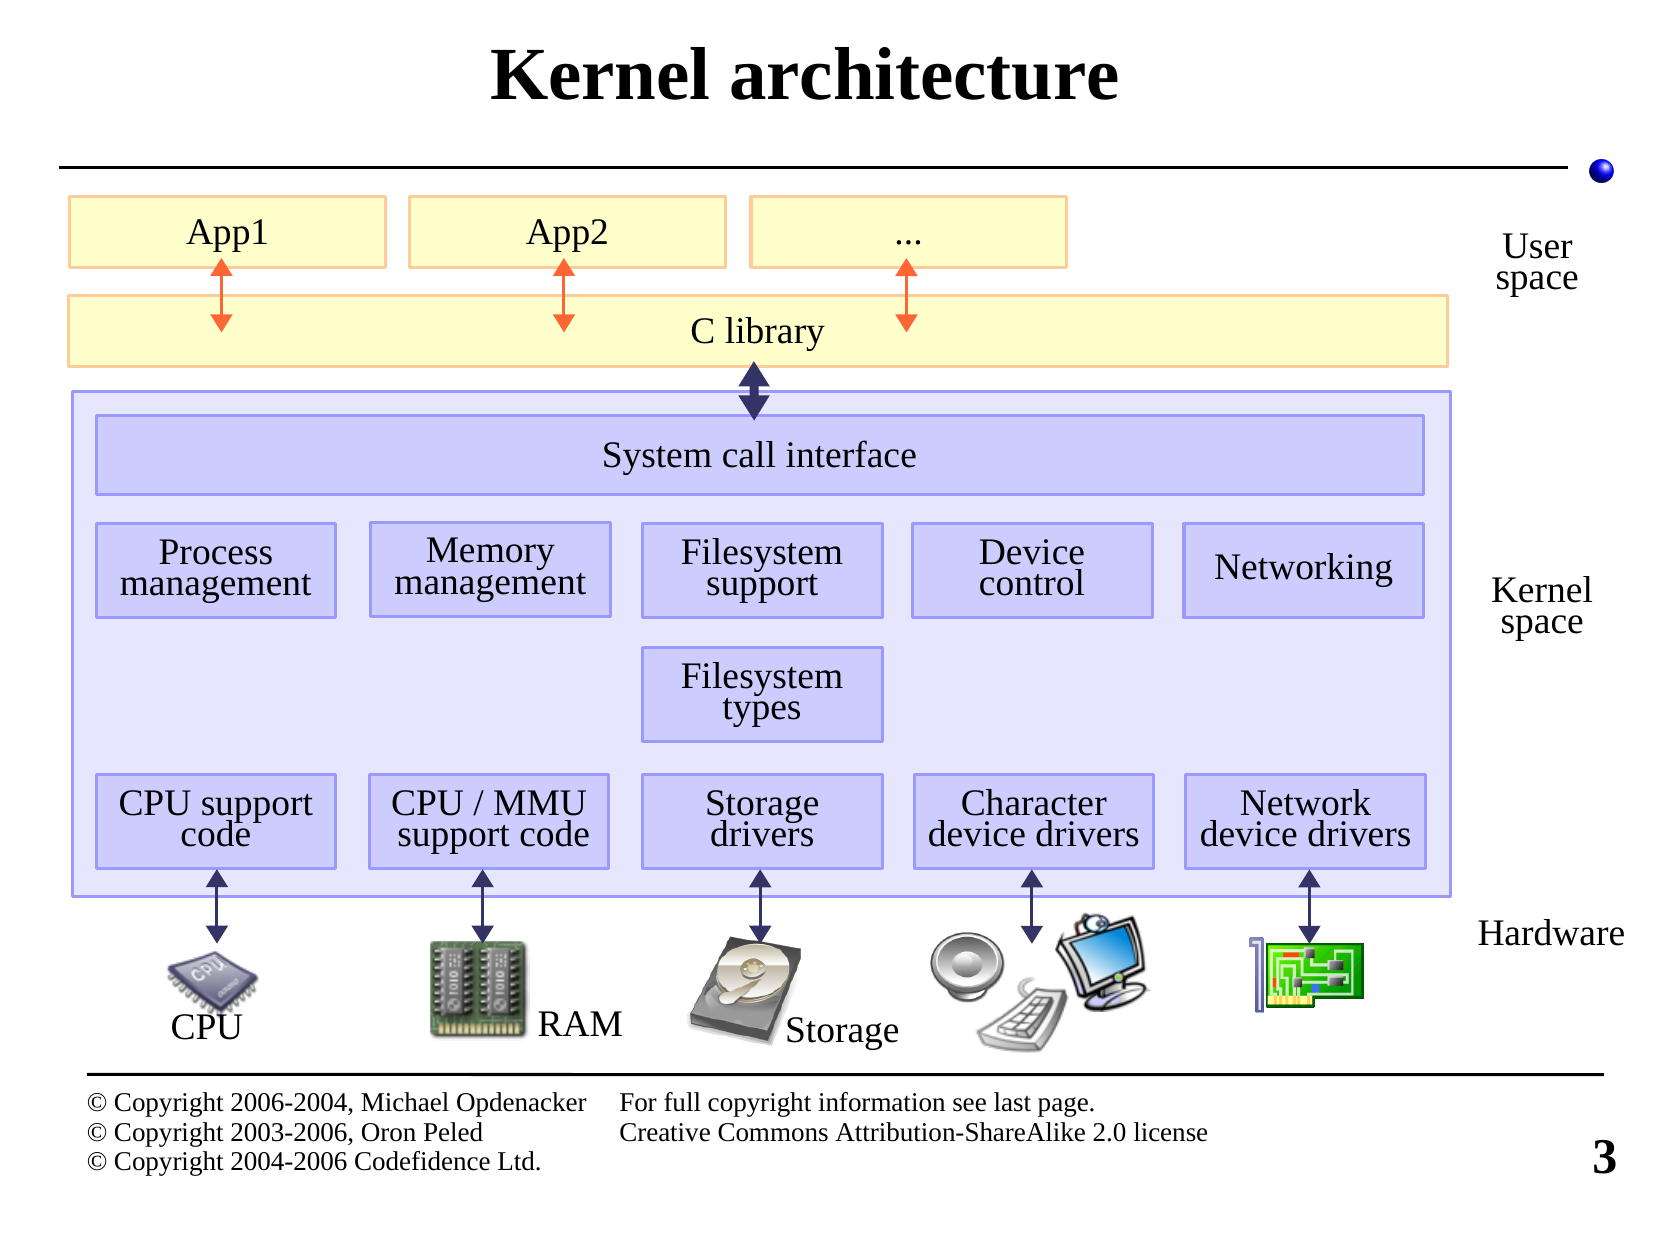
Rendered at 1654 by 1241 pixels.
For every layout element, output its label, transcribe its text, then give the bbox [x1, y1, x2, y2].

text_box CPU [170, 1014, 244, 1067]
text_box Process management [96, 523, 336, 618]
text_box Storage drivers [642, 774, 883, 869]
text_box User space [1495, 233, 1580, 325]
text_box App1 [69, 196, 386, 268]
text_box Kernel space [1491, 577, 1594, 670]
text_box App2 [409, 196, 726, 268]
text_box [72, 391, 1451, 897]
text_box Device control [912, 523, 1153, 618]
picture [679, 917, 821, 1059]
picture [1249, 909, 1370, 1030]
picture [165, 936, 266, 1037]
picture [429, 940, 530, 1041]
text_box CPU / MMU support code [369, 774, 609, 869]
text_box Networking [1183, 523, 1424, 618]
text_box System call interface [96, 415, 1424, 495]
text_box CPU support code [96, 774, 336, 869]
text_box C library [68, 295, 1448, 367]
text_box Hardware [1477, 920, 1627, 973]
text_box Storage [785, 1017, 901, 1070]
picture [930, 911, 1156, 1065]
text_box ... [751, 196, 1067, 268]
title Kernel architecture [60, 18, 1551, 132]
text_box RAM [537, 1011, 624, 1064]
text_box Filesystem types [642, 647, 883, 742]
text_box Character device drivers [914, 774, 1154, 869]
text_box Filesystem support [642, 523, 883, 618]
text_box Network device drivers [1185, 774, 1426, 869]
text_box Memory management [370, 522, 611, 617]
